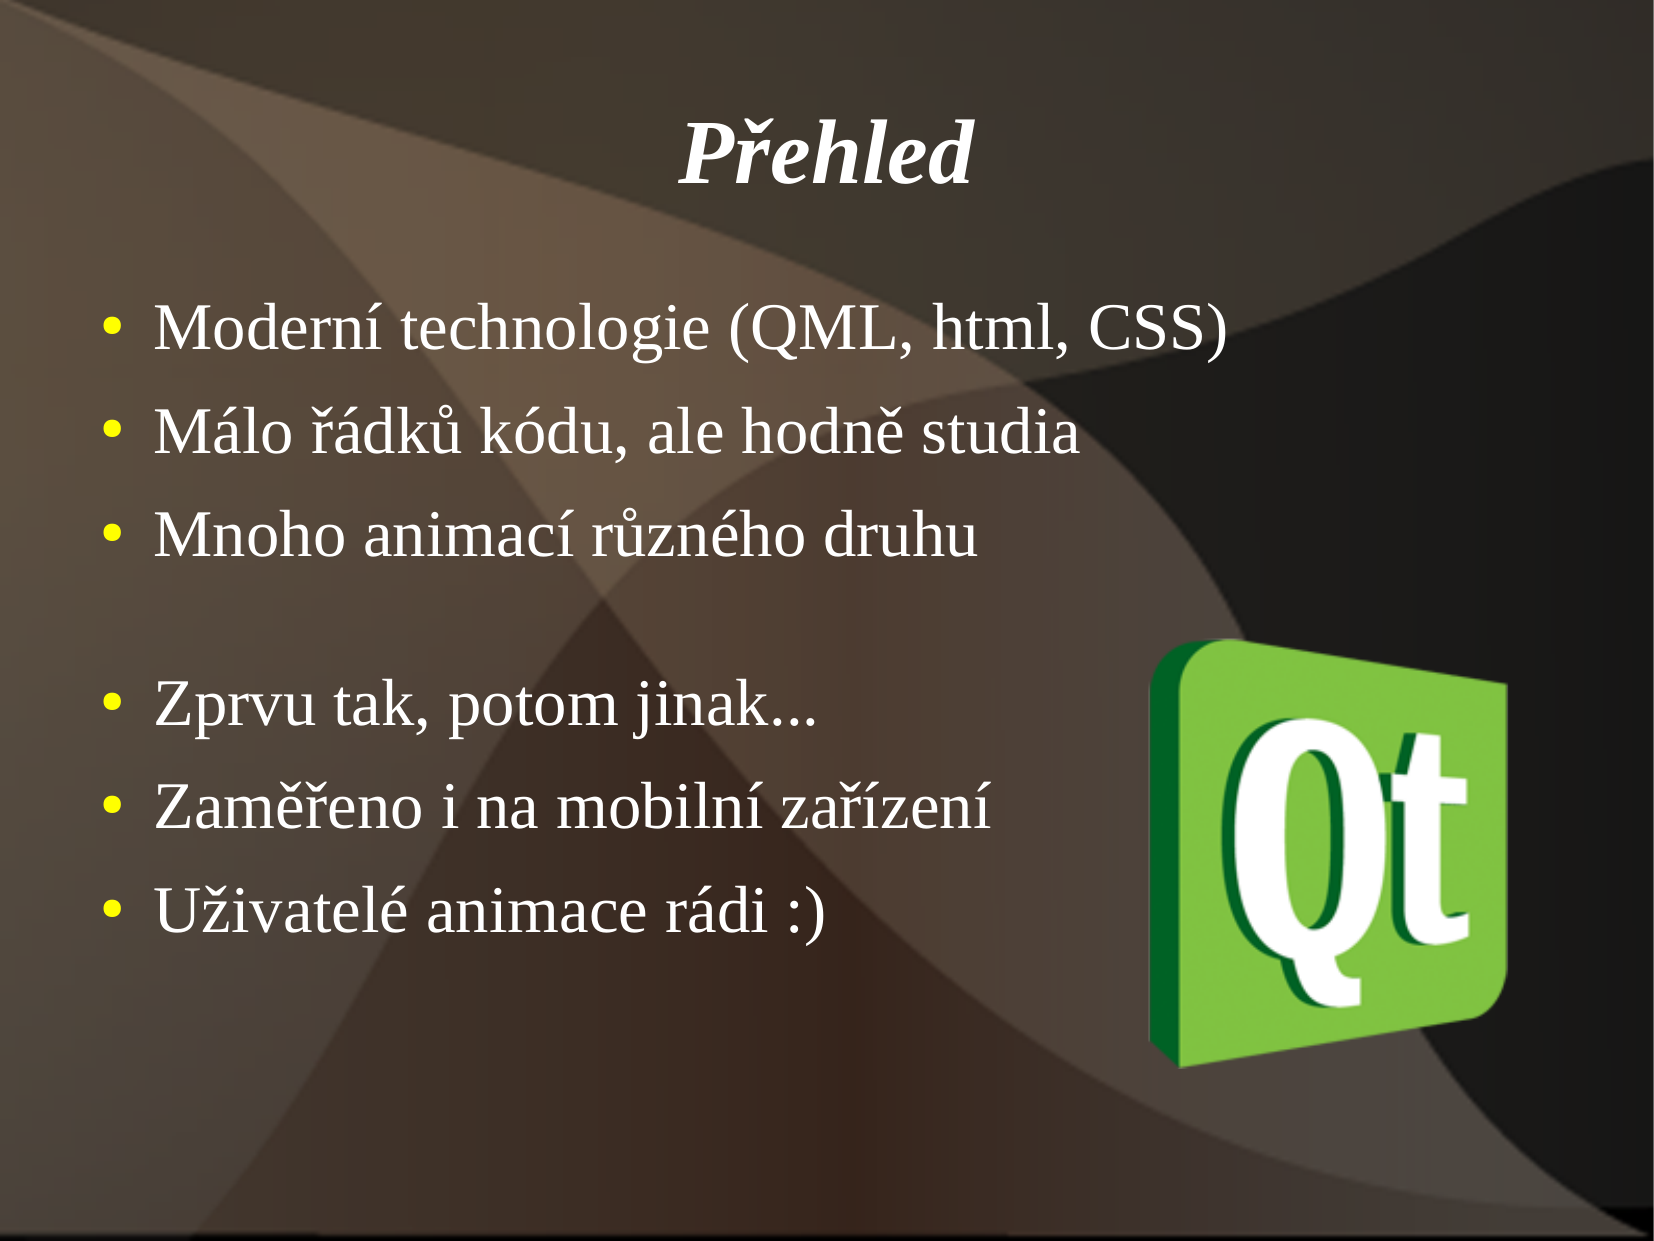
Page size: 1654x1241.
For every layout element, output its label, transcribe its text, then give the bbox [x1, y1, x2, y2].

picture [0, 0, 1654, 1241]
list Moderní technologie (QML, html, CSS) Málo řádků kódu, ale hodně studia Mnoho animací různého druhu [82, 290, 1571, 665]
title Přehled [82, 49, 1571, 257]
list Zprvu tak, potom jinak... Zaměřeno i na mobilní zařízení Uživatelé animace rádi :) [82, 665, 1133, 1009]
